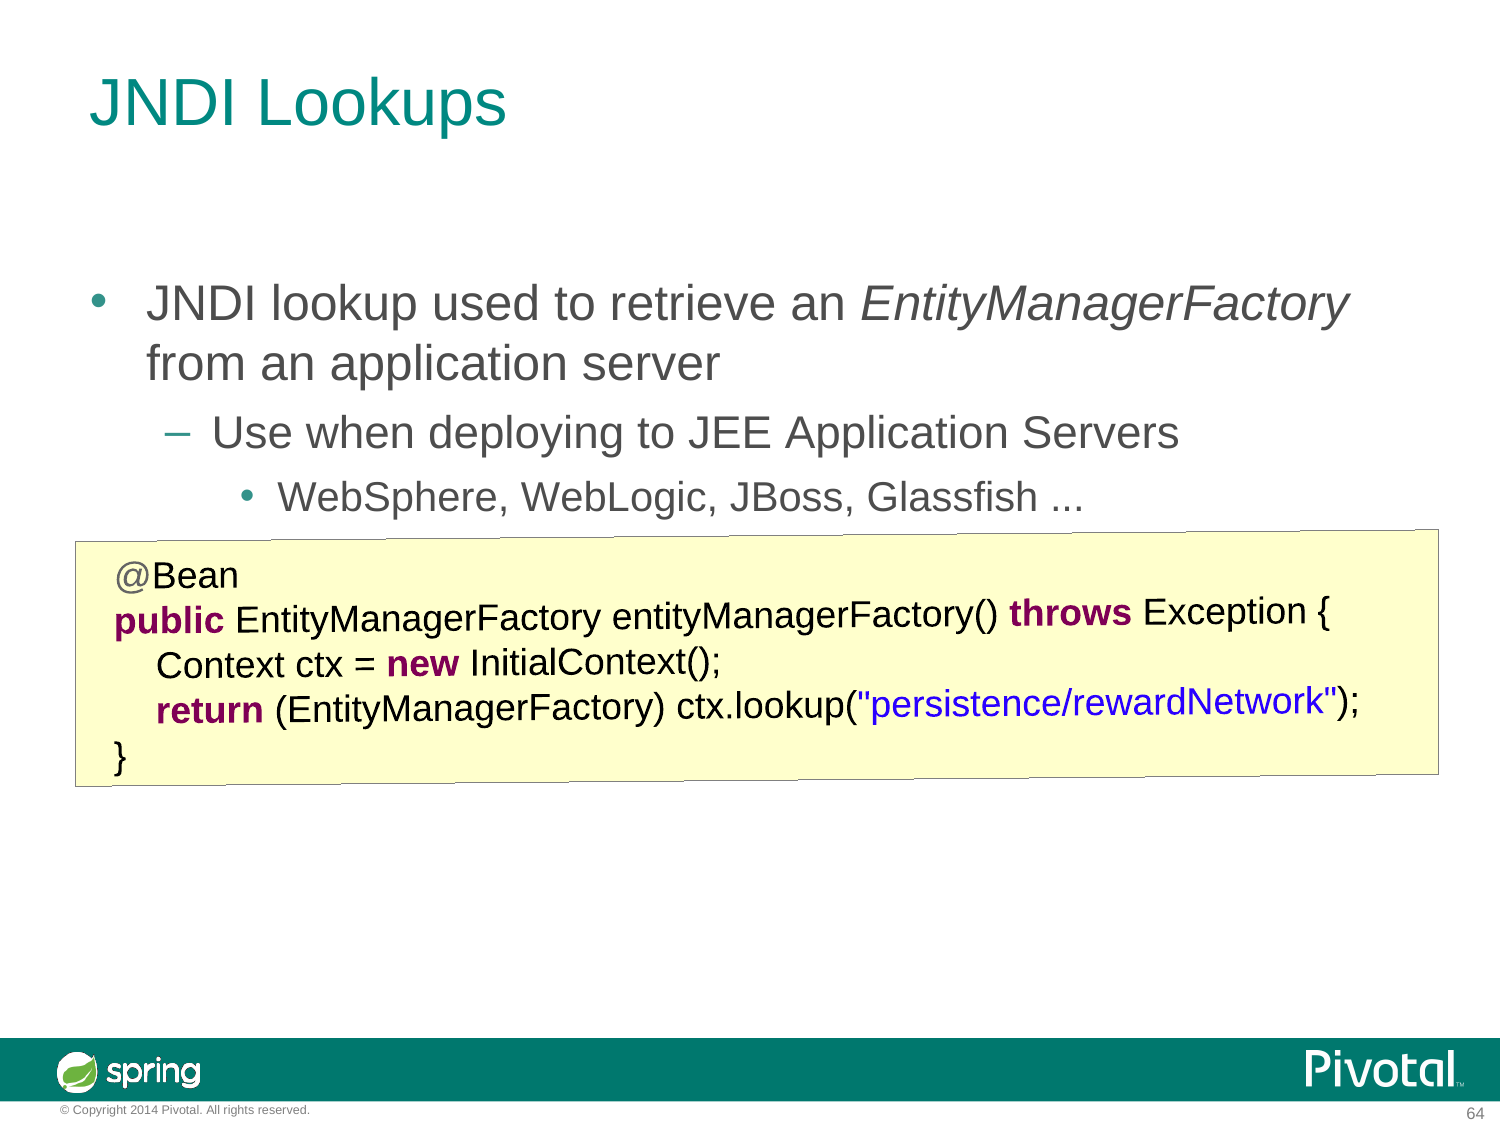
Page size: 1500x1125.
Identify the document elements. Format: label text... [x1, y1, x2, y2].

text_box @Bean public EntityManagerFactory entityManagerFactory() throws Exception { Context ctx = new InitialContext(); return (EntityManagerFactory) ctx.lookup("persistence/rewardNetwork"); } [75, 529, 1439, 787]
picture [1306, 1050, 1464, 1087]
list JNDI lookup used to retrieve an EntityManagerFactory from an application server Use when deploying to JEE Application Servers WebSphere, WebLogic, JBoss, Glassfish ... [75, 262, 1426, 538]
title JNDI Lookups [75, 45, 1426, 233]
picture [32, 1041, 210, 1103]
